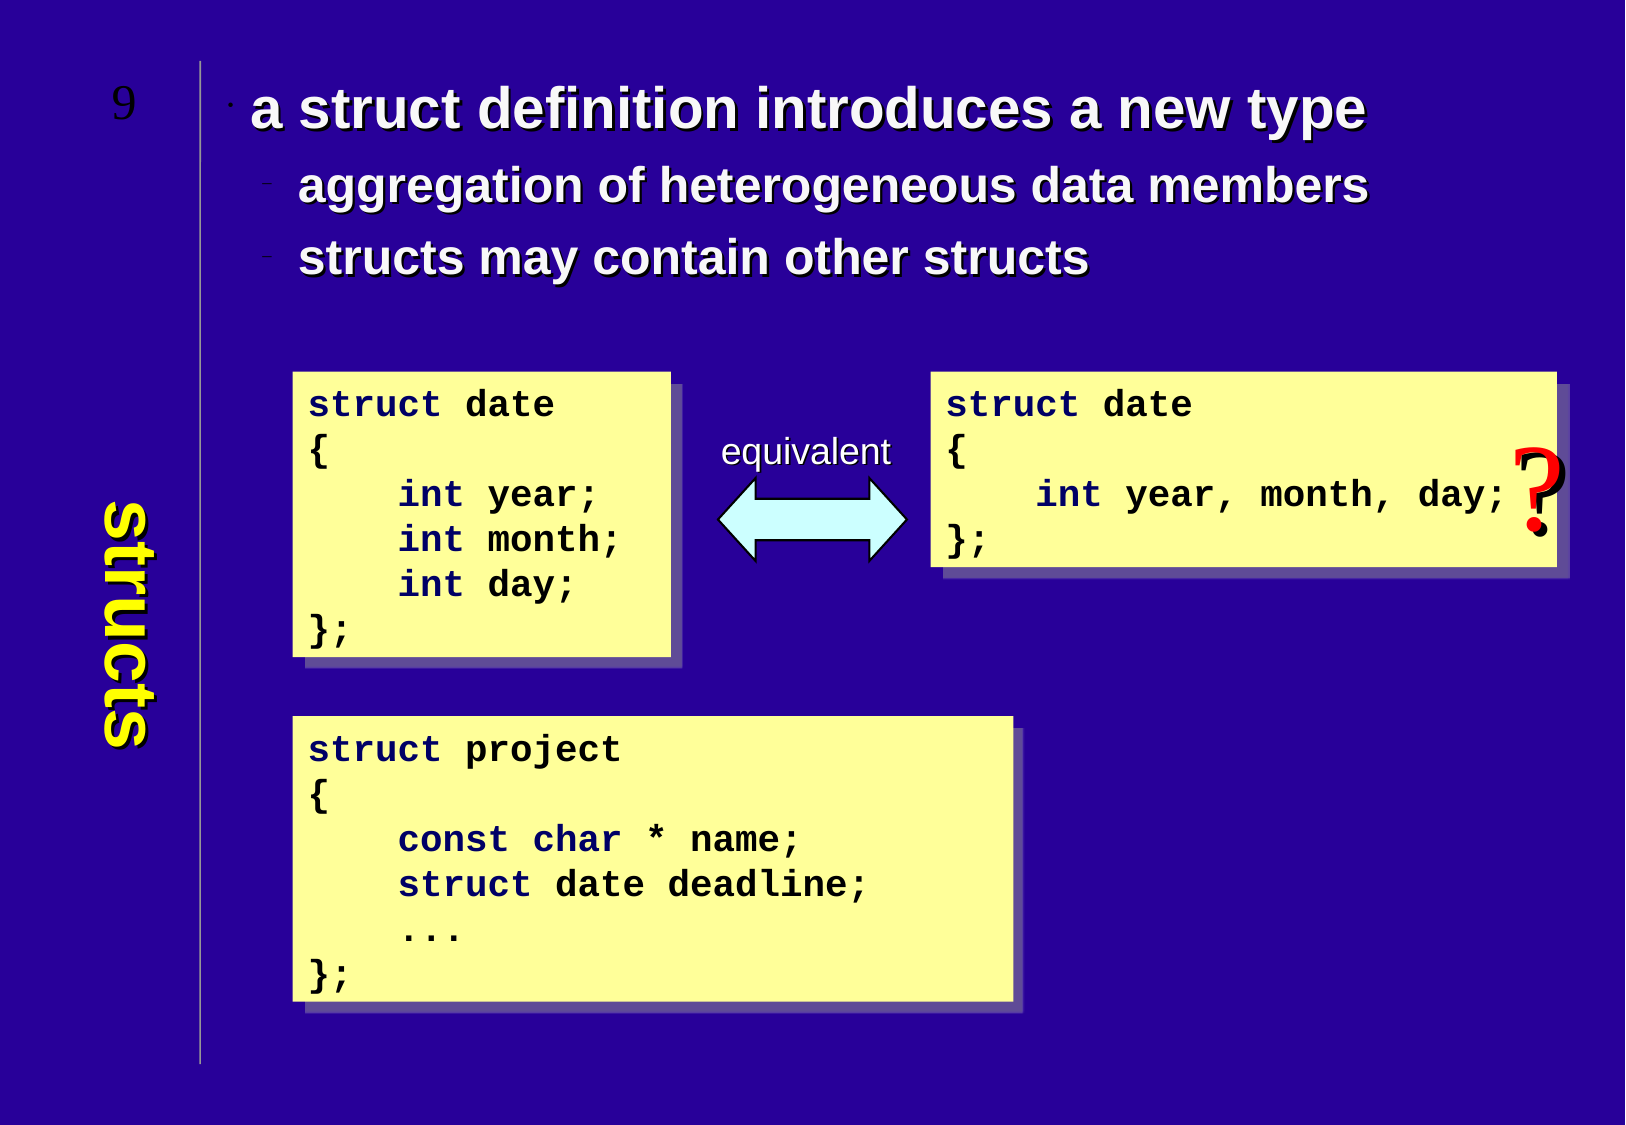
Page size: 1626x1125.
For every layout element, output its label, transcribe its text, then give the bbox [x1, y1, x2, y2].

text_box equivalent [706, 418, 908, 480]
text_box ? [1494, 397, 1581, 563]
title structs [50, 187, 188, 1063]
list a struct definition introduces a new type aggregation of heterogeneous data members structs may contain other structs [212, 62, 1550, 1063]
text_box struct date { int year, month, day; }; [930, 371, 1557, 568]
text_box struct project { const char * name; struct date deadline; ... }; [292, 716, 1014, 1002]
text_box [717, 478, 907, 561]
text_box struct date { int year; int month; int day; }; [292, 371, 671, 658]
